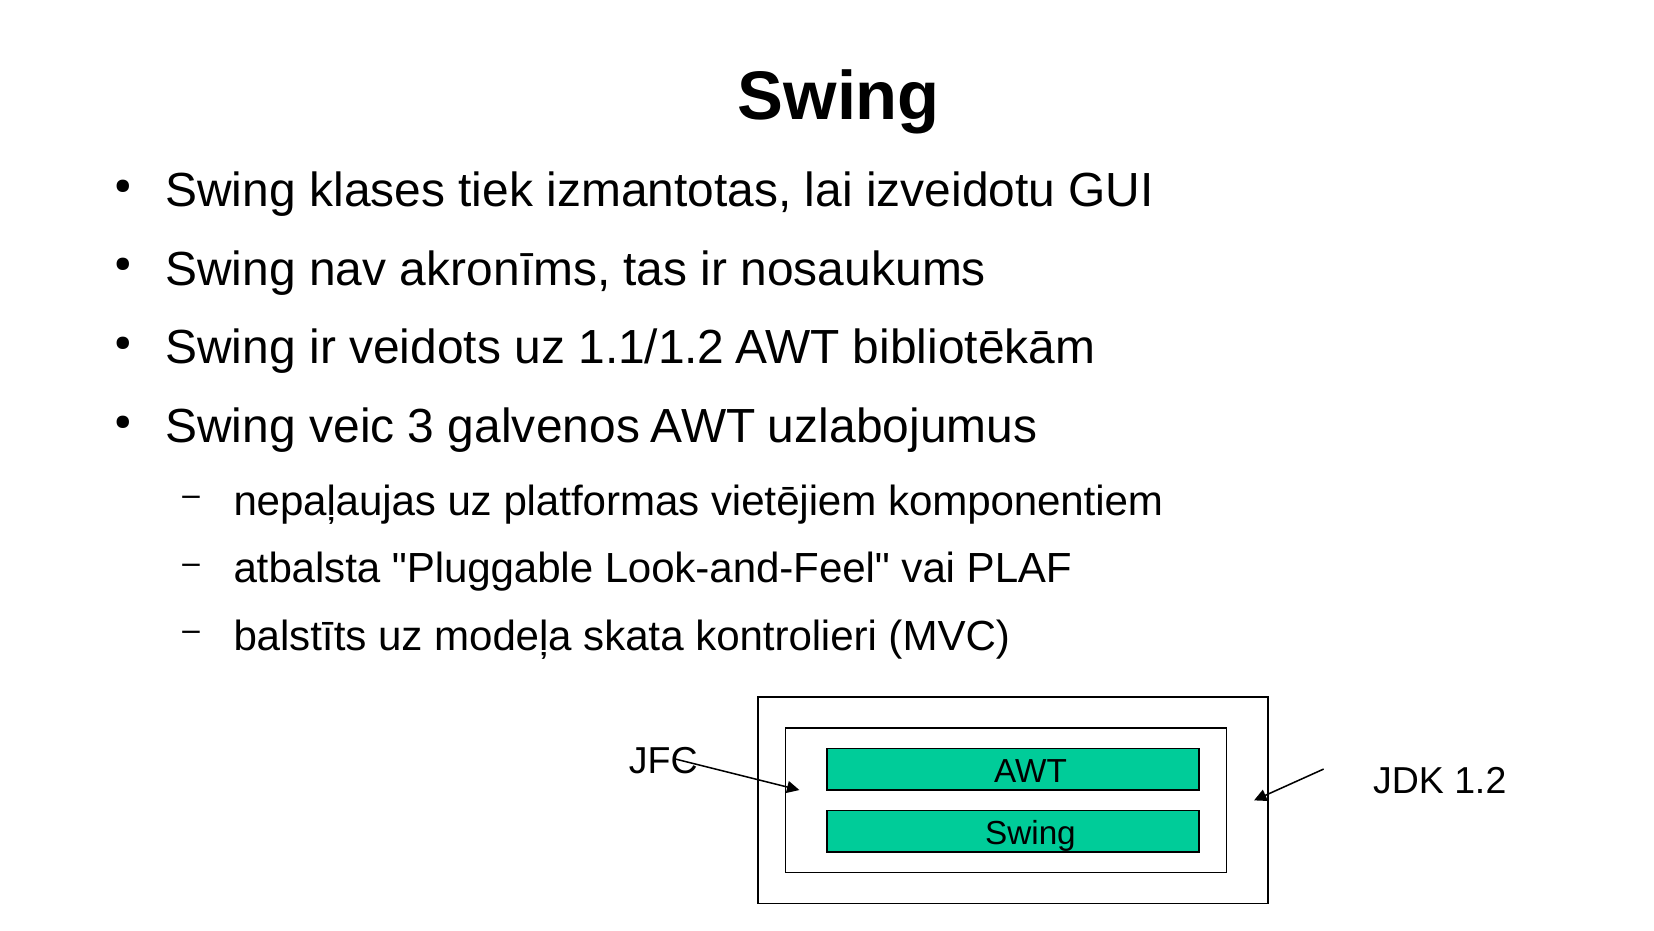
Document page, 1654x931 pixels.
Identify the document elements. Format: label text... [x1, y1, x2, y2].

text_box JDK 1.2 [1322, 748, 1522, 810]
text_box JFC [675, 760, 693, 770]
title Swing [82, 37, 1571, 147]
list Swing klases tiek izmantotas, lai izveidotu GUI Swing nav akronīms, tas ir nosaukums Swing ir veidots uz 1.1/1.2 AWT bibliotēkām Swing veic 3 galvenos AWT uzlabojumus nepaļaujas uz platformas vietējiem komponentiem atbalsta "Pluggable Look-and-Feel" vai PLAF balstīts uz modeļa skata kontrolieri (MVC) [82, 150, 1538, 667]
text_box JFC [578, 727, 713, 789]
text_box AWT [826, 748, 1199, 790]
text_box Swing [826, 810, 1199, 852]
